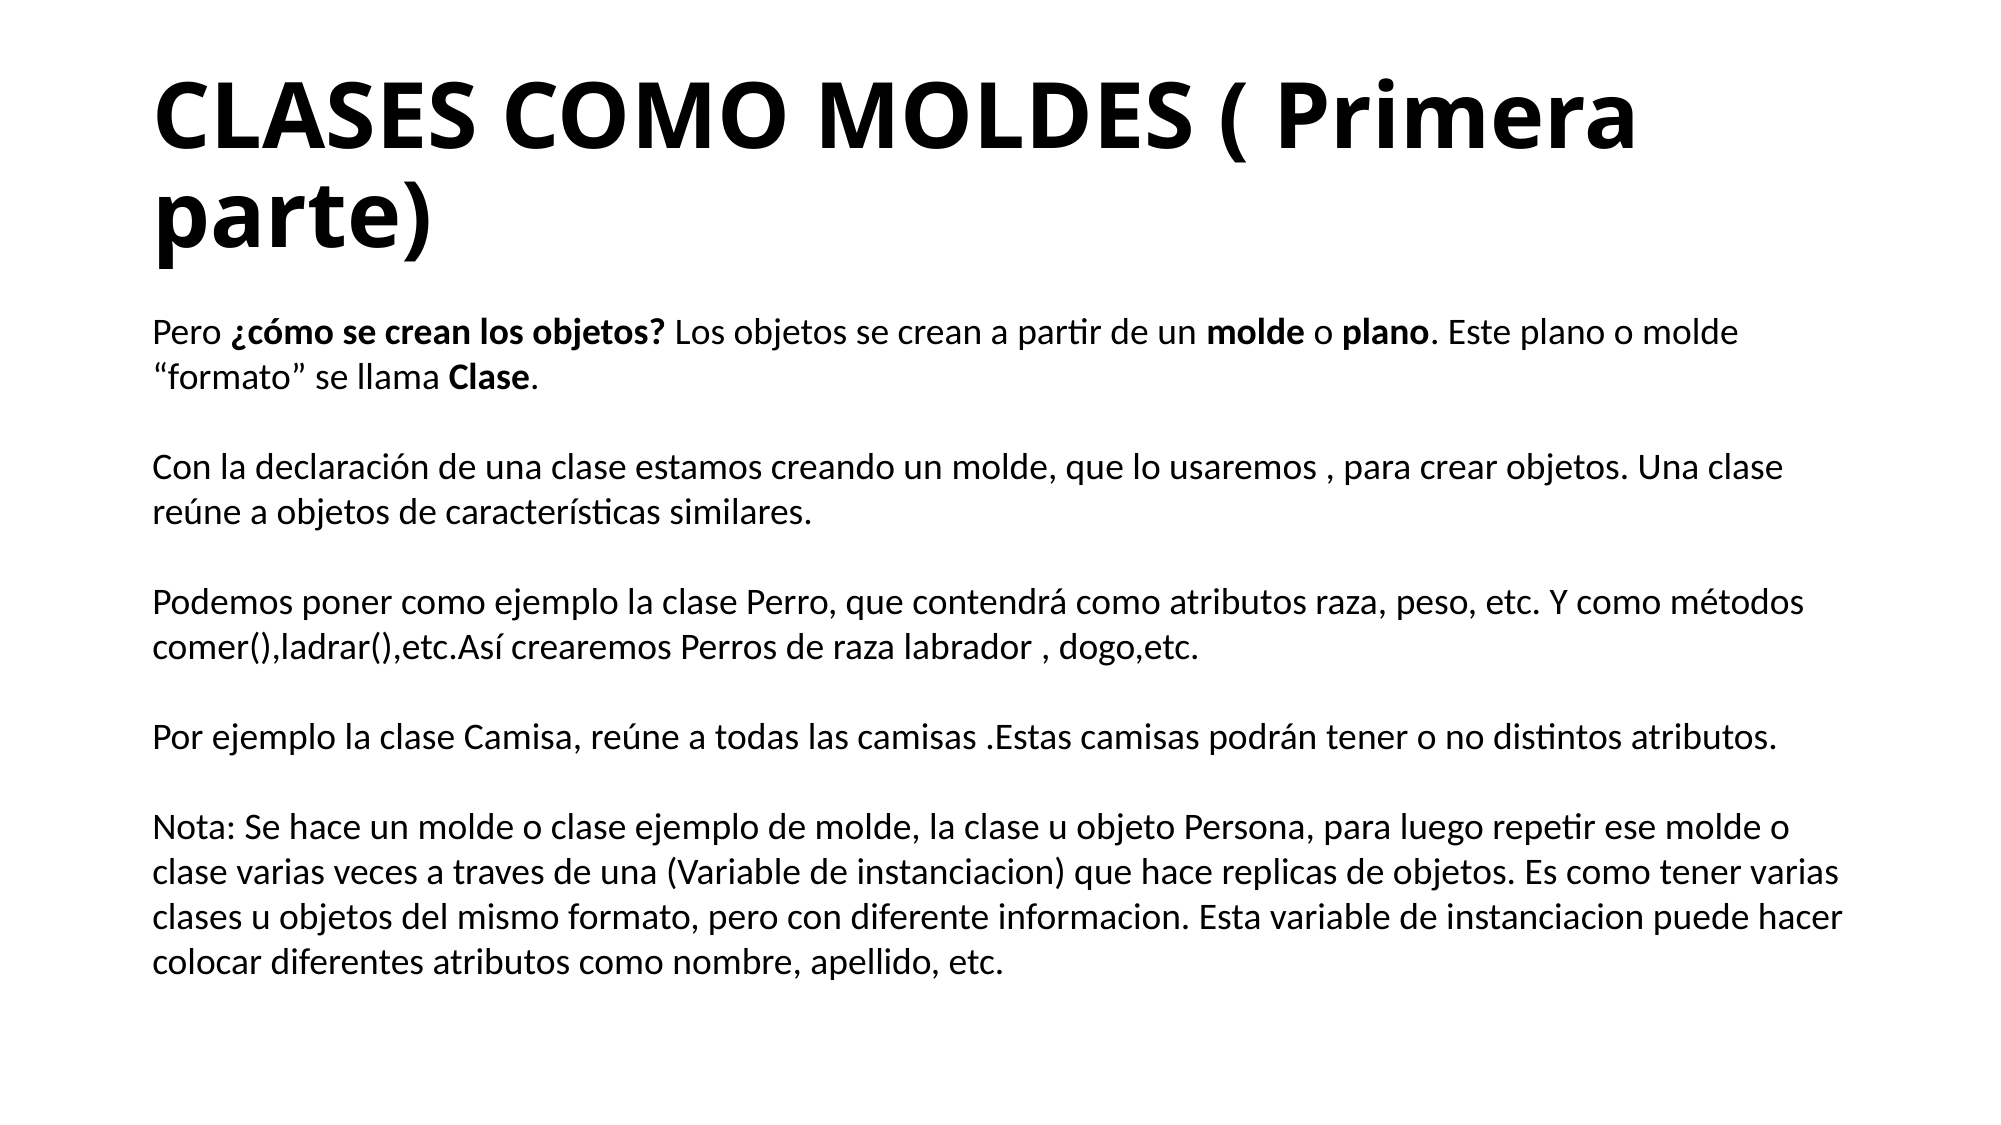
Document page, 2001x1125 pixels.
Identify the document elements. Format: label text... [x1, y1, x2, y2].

text_box Pero ¿cómo se crean los objetos? Los objetos se crean a partir de un molde o plano. Este plano o molde “formato” se llama Clase. Con la declaración de una clase estamos creando un molde, que lo usaremos , para crear objetos. Una clase reúne a objetos de características similares. Podemos poner como ejemplo la clase Perro, que contendrá como atributos raza, peso, etc. Y como métodos comer(),ladrar(),etc.Así crearemos Perros de raza labrador , dogo,etc. Por ejemplo la clase Camisa, reúne a todas las camisas .Estas camisas podrán tener o no distintos atributos. Nota: Se hace un molde o clase ejemplo de molde, la clase u objeto Persona, para luego repetir ese molde o clase varias veces a traves de una (Variable de instanciacion) que hace replicas de objetos. Es como tener varias clases u objetos del mismo formato, pero con diferente informacion. Esta variable de instanciacion puede hacer colocar diferentes atributos como nombre, apellido, etc. [137, 299, 1862, 1013]
text_box CLASES COMO MOLDES ( Primera parte) [137, 59, 1862, 277]
